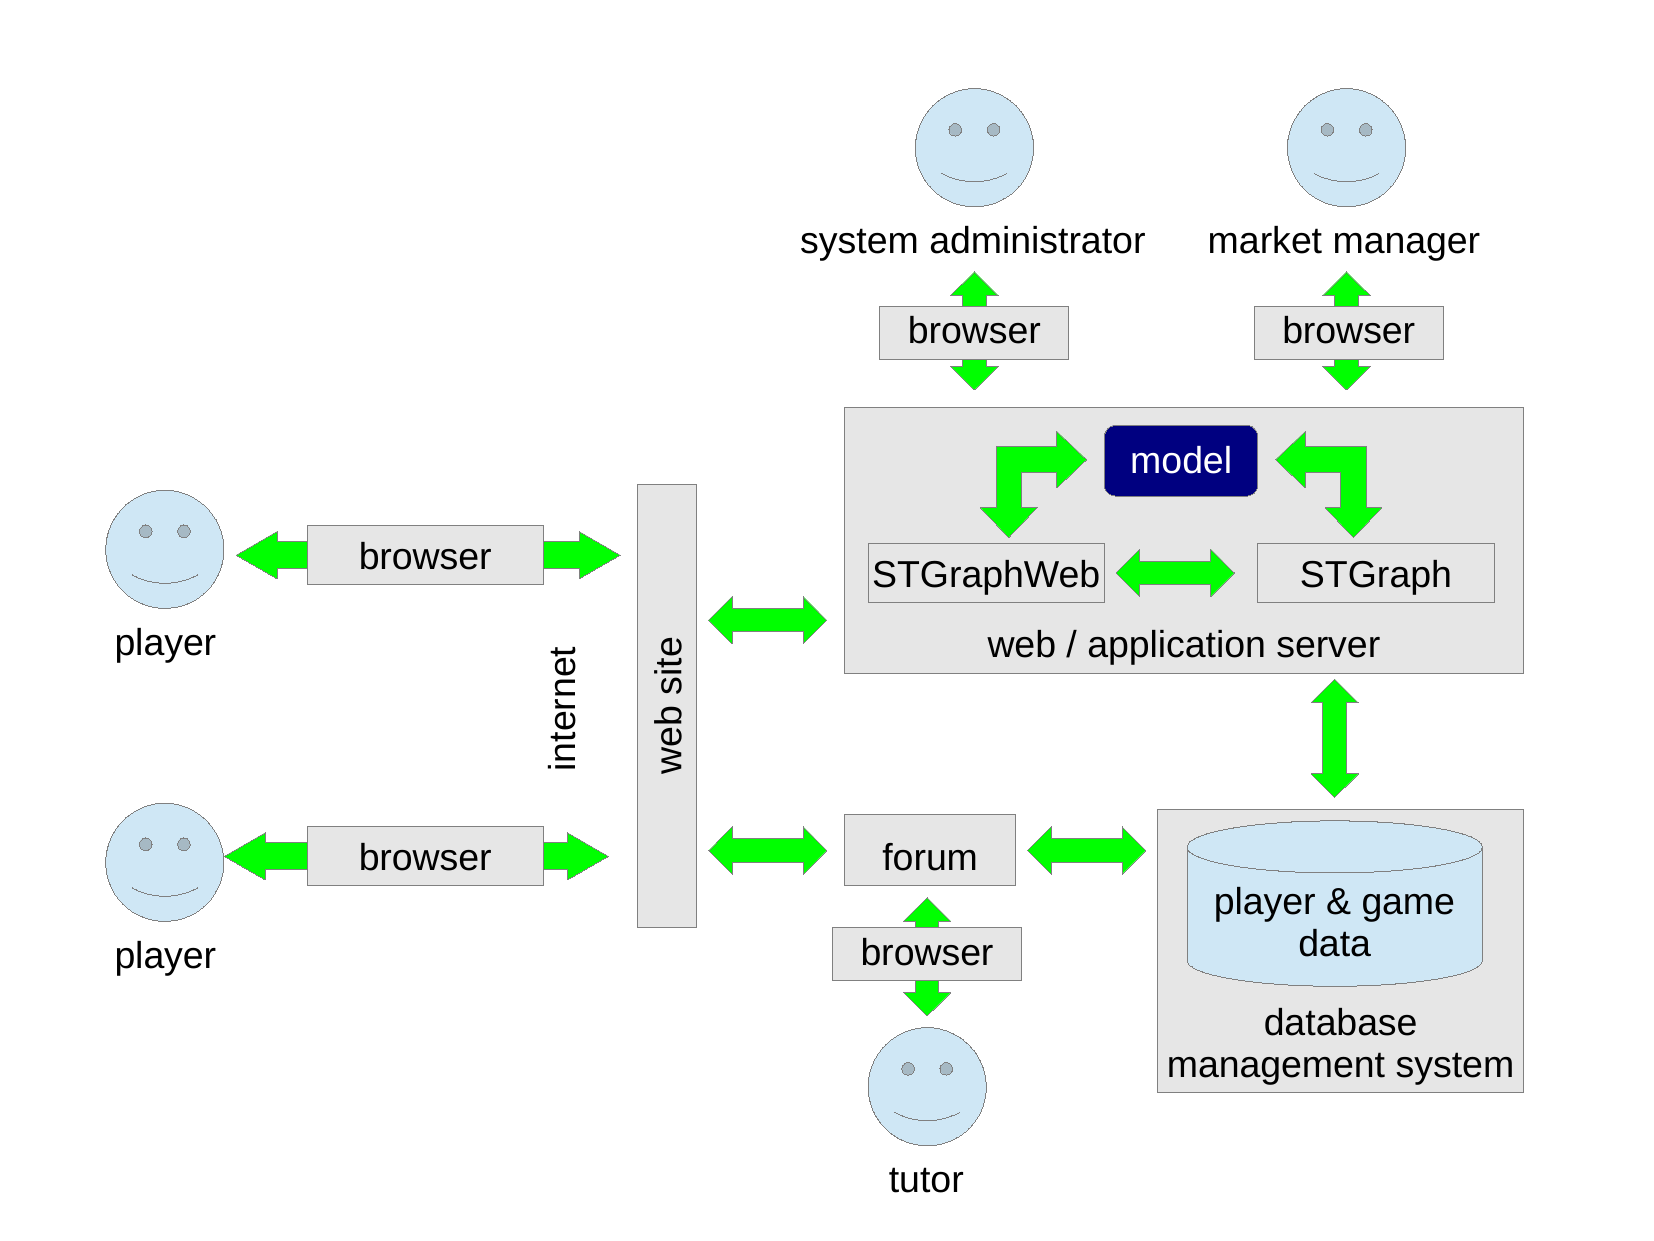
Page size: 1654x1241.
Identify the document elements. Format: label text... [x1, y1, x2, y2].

text_box [950, 360, 999, 390]
text_box STGraph [1257, 543, 1495, 603]
text_box internet [533, 631, 591, 787]
text_box database management system [1157, 809, 1524, 1093]
text_box model [1104, 425, 1258, 497]
text_box [1322, 271, 1371, 306]
text_box [868, 1027, 987, 1146]
text_box [903, 981, 951, 1016]
text_box web site [637, 484, 697, 928]
text_box [1311, 679, 1359, 798]
text_box browser [1254, 306, 1444, 360]
text_box tutor [874, 1151, 979, 1209]
text_box [708, 596, 827, 644]
text_box [105, 803, 307, 922]
text_box [708, 826, 827, 875]
text_box browser [832, 927, 1022, 981]
text_box [903, 897, 951, 927]
text_box forum [844, 814, 1016, 886]
text_box browser [307, 826, 544, 886]
text_box [544, 832, 609, 880]
text_box market manager [1192, 212, 1496, 270]
text_box [1027, 826, 1146, 875]
text_box browser [307, 525, 544, 585]
text_box [544, 531, 621, 579]
text_box web / application server [844, 407, 1524, 674]
text_box [1116, 549, 1235, 597]
text_box player [99, 614, 231, 671]
text_box [950, 271, 999, 306]
text_box [980, 431, 1087, 538]
text_box [236, 531, 307, 579]
text_box [1287, 88, 1406, 207]
text_box [1275, 431, 1382, 538]
text_box STGraphWeb [868, 543, 1105, 603]
text_box [915, 88, 1034, 207]
text_box [1322, 360, 1371, 390]
text_box system administrator [785, 212, 1161, 270]
text_box browser [879, 306, 1069, 360]
text_box [105, 490, 224, 609]
text_box player & game data [1187, 820, 1483, 987]
text_box player [99, 927, 231, 984]
